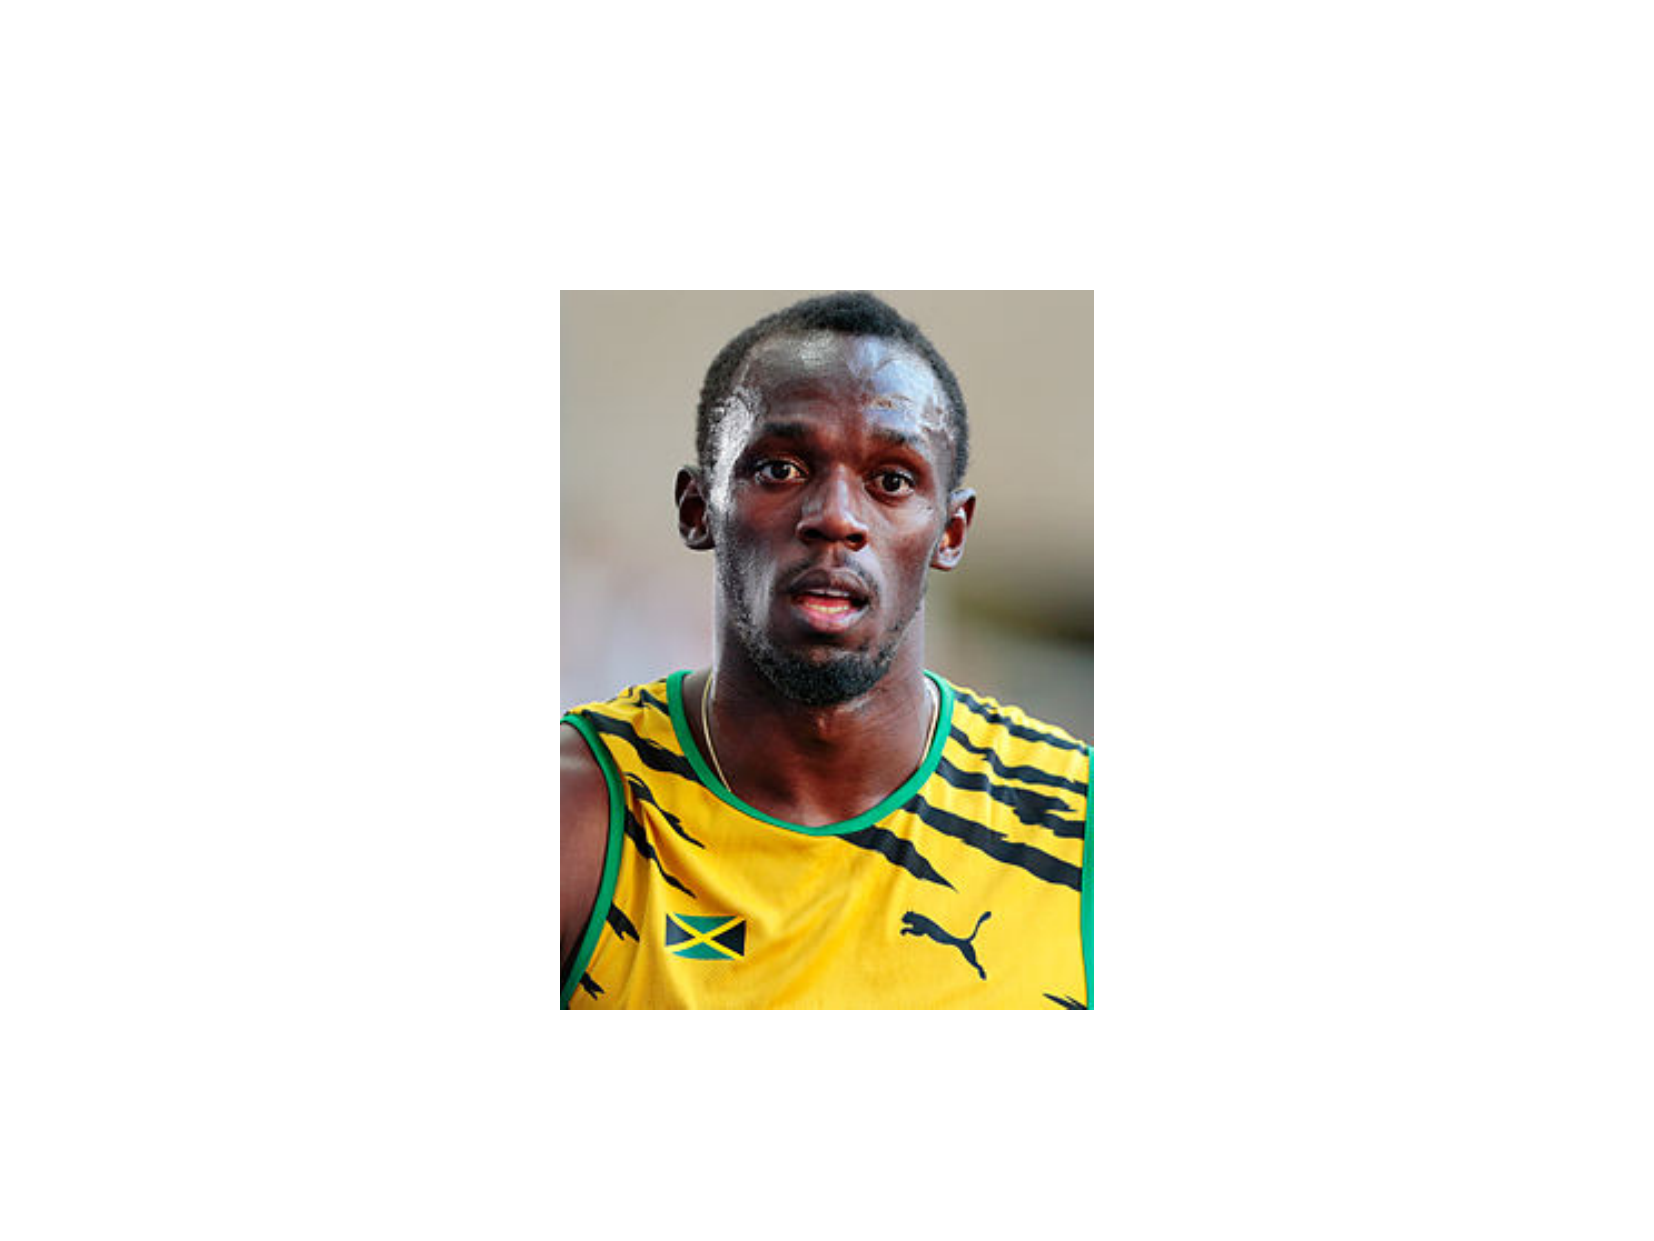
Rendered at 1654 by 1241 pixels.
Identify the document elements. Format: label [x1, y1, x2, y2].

picture [560, 290, 1094, 1010]
